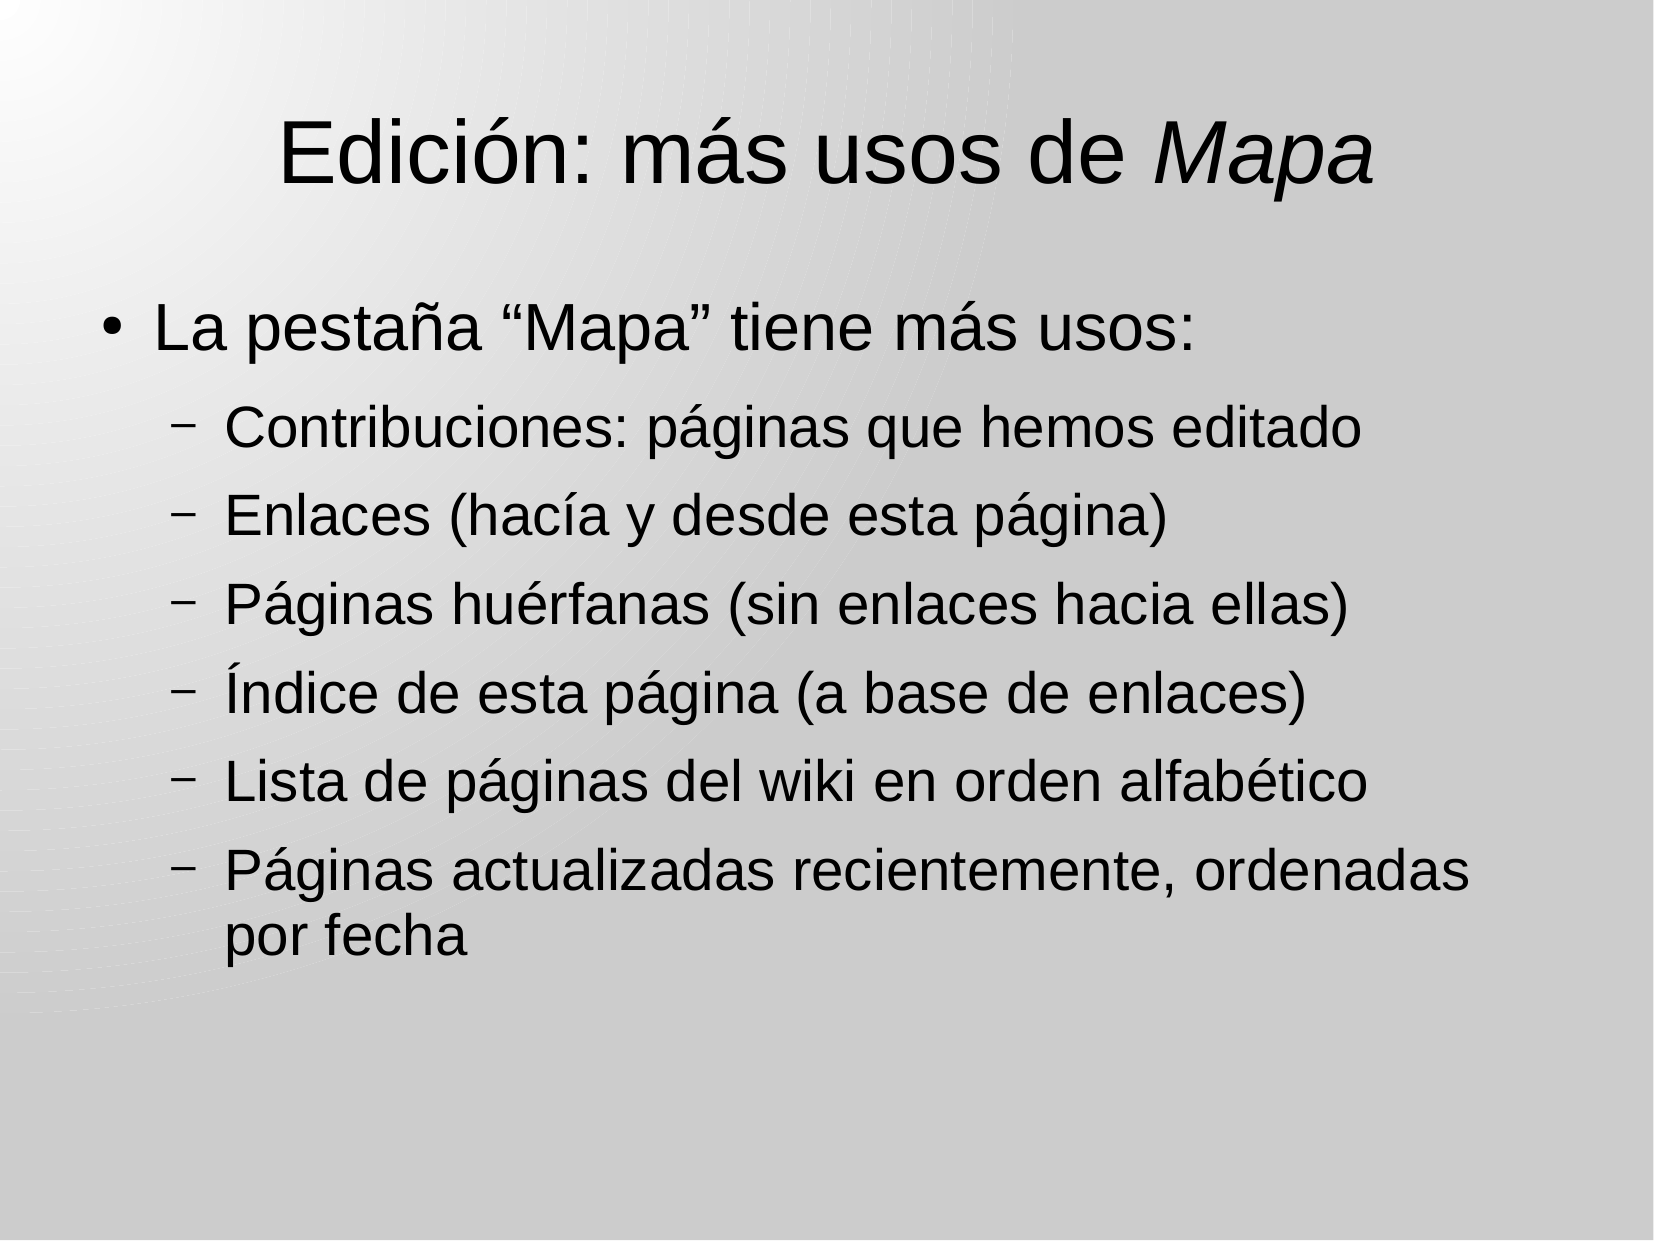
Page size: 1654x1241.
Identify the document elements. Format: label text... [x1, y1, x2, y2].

list La pestaña “Mapa” tiene más usos: Contribuciones: páginas que hemos editado Enlaces (hacía y desde esta página) Páginas huérfanas (sin enlaces hacia ellas) Índice de esta página (a base de enlaces) Lista de páginas del wiki en orden alfabético Páginas actualizadas recientemente, ordenadas por fecha [82, 290, 1538, 1109]
title Edición: más usos de Mapa [82, 49, 1571, 257]
